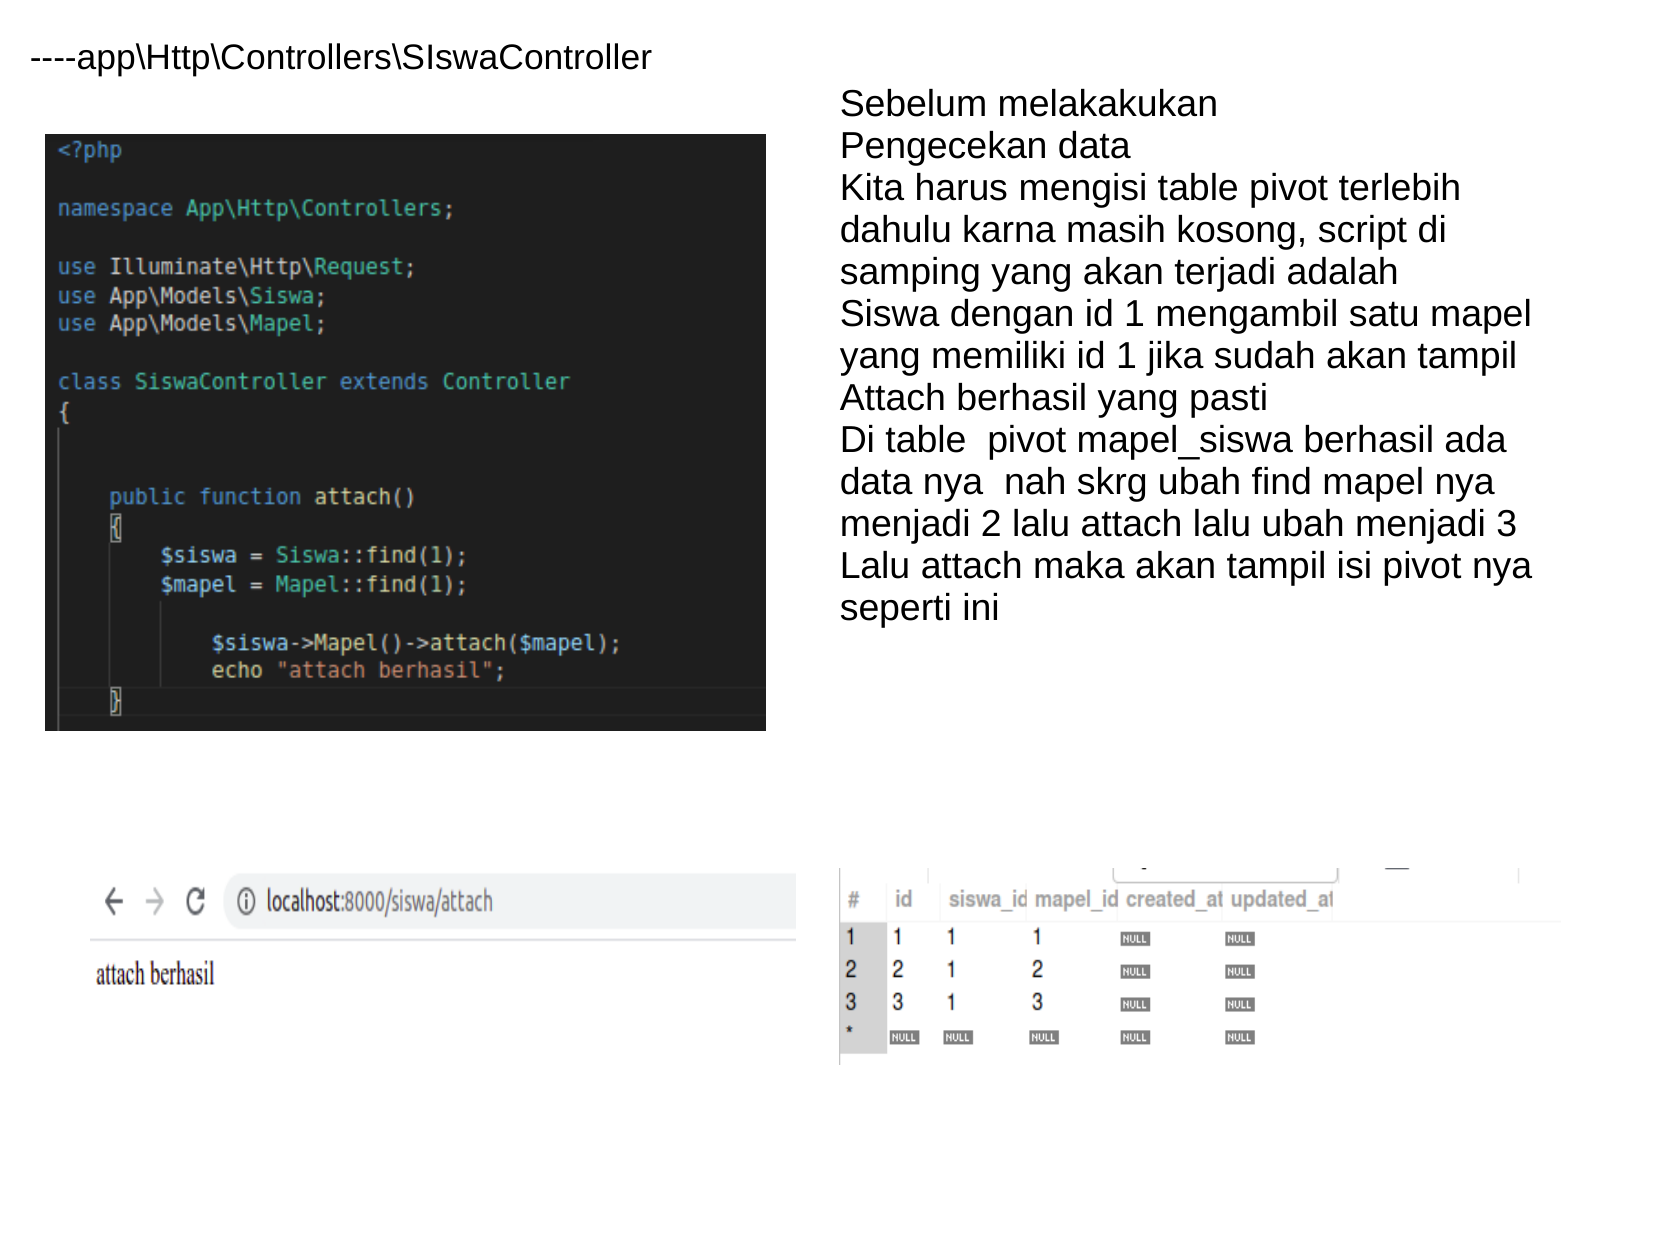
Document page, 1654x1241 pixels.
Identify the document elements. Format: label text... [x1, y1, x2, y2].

text_box Sebelum melakakukan Pengecekan data Kita harus mengisi table pivot terlebih dahulu karna masih kosong, script di samping yang akan terjadi adalah Siswa dengan id 1 mengambil satu mapel yang memiliki id 1 jika sudah akan tampil Attach berhasil yang pasti Di table pivot mapel_siswa berhasil ada data nya nah skrg ubah find mapel nya menjadi 2 lalu attach lalu ubah menjadi 3 Lalu attach maka akan tampil isi pivot nya seperti ini [825, 75, 1591, 678]
picture [90, 866, 796, 1081]
picture [45, 134, 766, 732]
picture [839, 868, 1561, 1066]
text_box ----app\Http\Controllers\SIswaController [15, 30, 668, 85]
